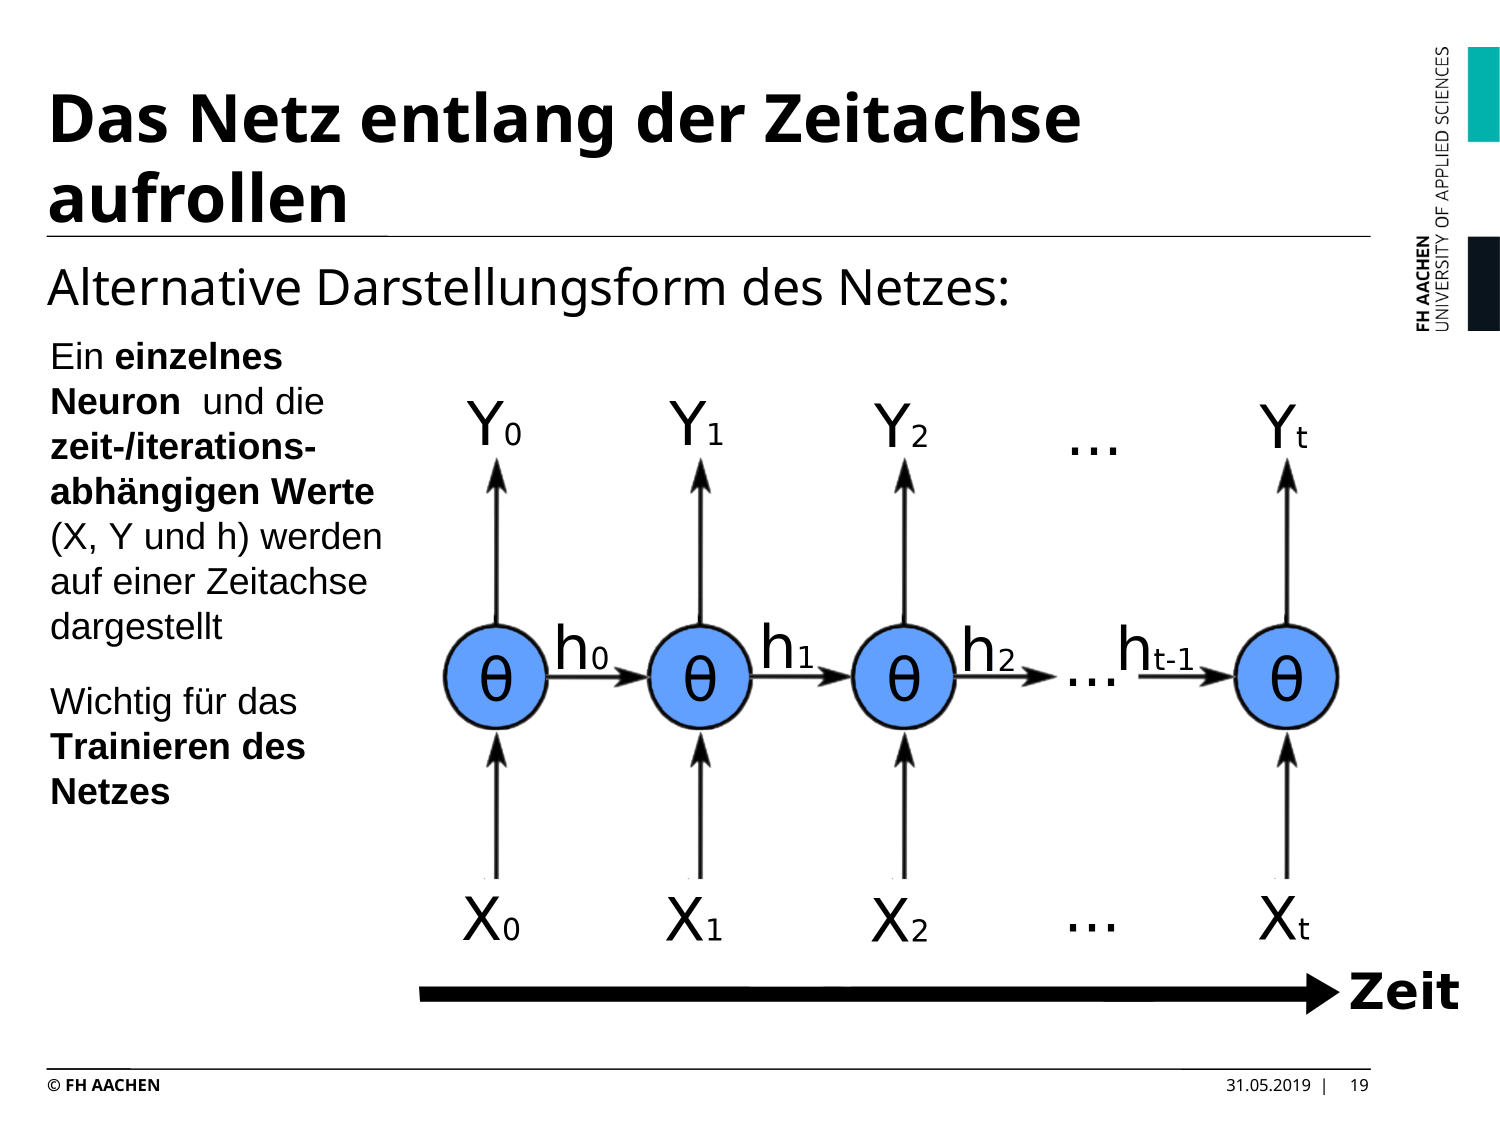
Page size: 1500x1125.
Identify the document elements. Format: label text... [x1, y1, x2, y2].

picture [419, 401, 1459, 1015]
list Alternative Darstellungsform des Netzes: [47, 255, 1371, 1047]
picture [1404, 47, 1500, 331]
title Das Netz entlang der Zeitachse aufrollen [47, 76, 1371, 237]
text_box Ein einzelnes Neuron und die zeit-/iterations-abhängigen Werte (X, Y und h) werden auf einer Zeitachse dargestellt Wichtig für das Trainieren des Netzes [35, 324, 414, 835]
